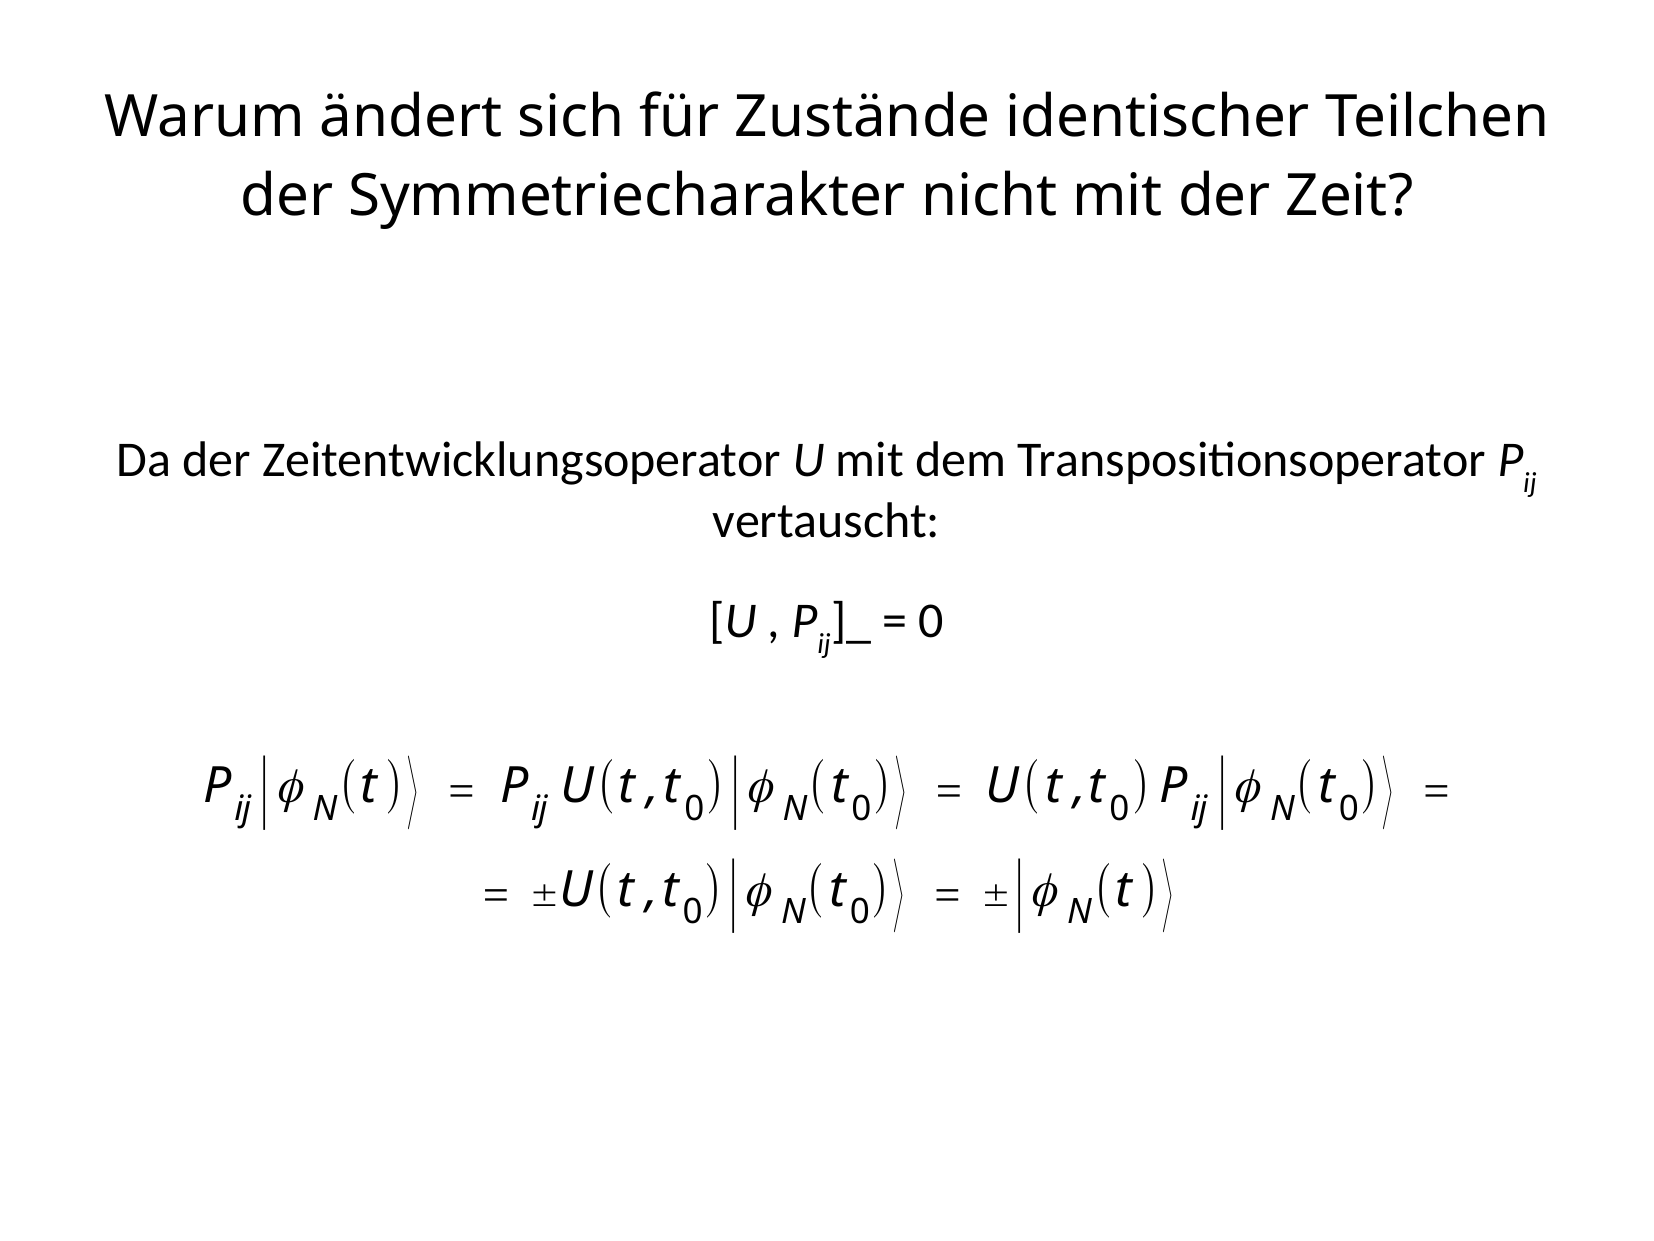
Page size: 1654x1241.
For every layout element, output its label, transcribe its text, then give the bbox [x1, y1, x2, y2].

title Warum ändert sich für Zustände identischer Teilchen der Symmetriecharakter nicht mit der Zeit? [82, 49, 1571, 257]
chart [196, 753, 1457, 936]
subtitle Da der Zeitentwicklungsoperator U mit dem Transpositionsoperator Pij vertauscht: [U , Pij]_ = 0 [82, 290, 1571, 1010]
